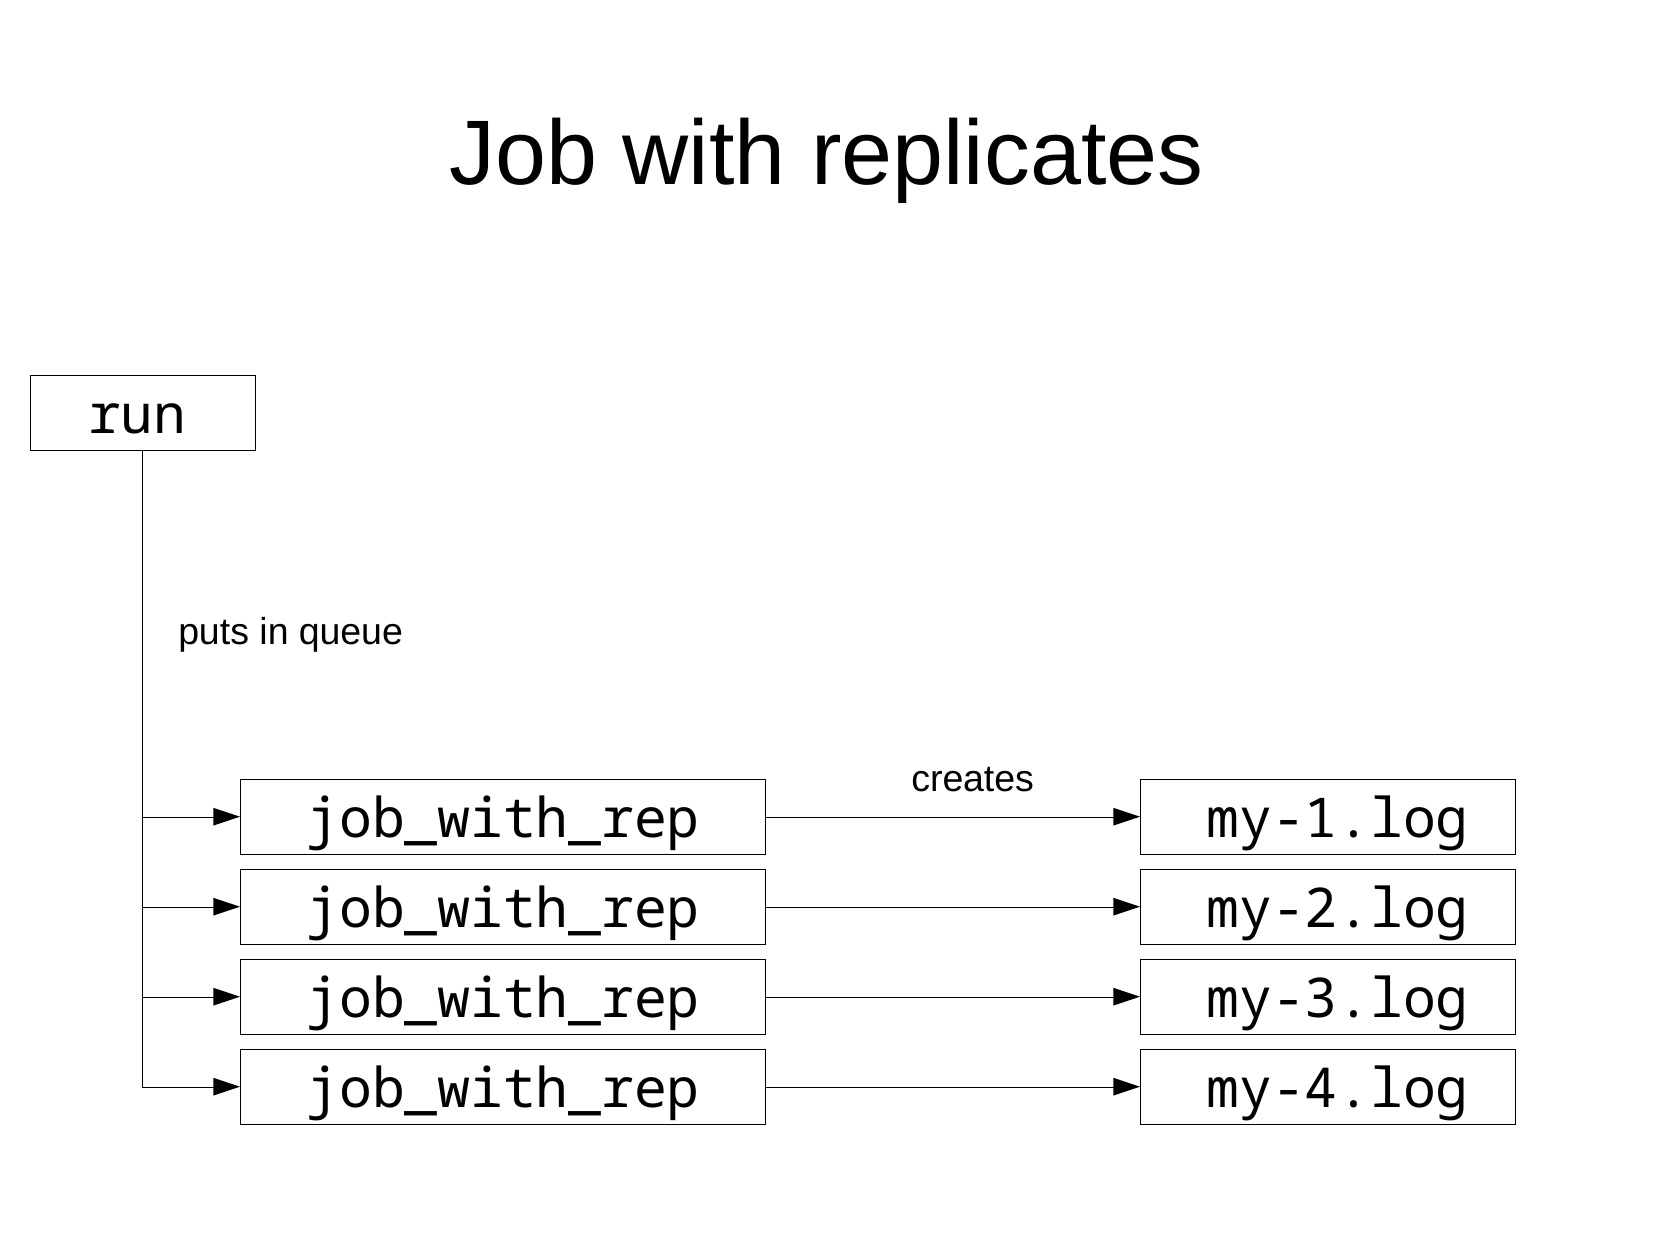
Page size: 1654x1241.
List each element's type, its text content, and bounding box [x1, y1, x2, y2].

list my-1.log [1140, 779, 1516, 855]
list job_with_rep [240, 869, 766, 945]
list my-4.log [1140, 1049, 1516, 1125]
list my-3.log [1140, 959, 1516, 1035]
text_box creates [896, 750, 1049, 807]
text_box puts in queue [163, 603, 451, 661]
title Job with replicates [82, 49, 1571, 257]
list run [30, 375, 256, 451]
list job_with_rep [240, 1049, 766, 1125]
list job_with_rep [240, 959, 766, 1035]
list job_with_rep [240, 779, 766, 855]
list my-2.log [1140, 869, 1516, 945]
